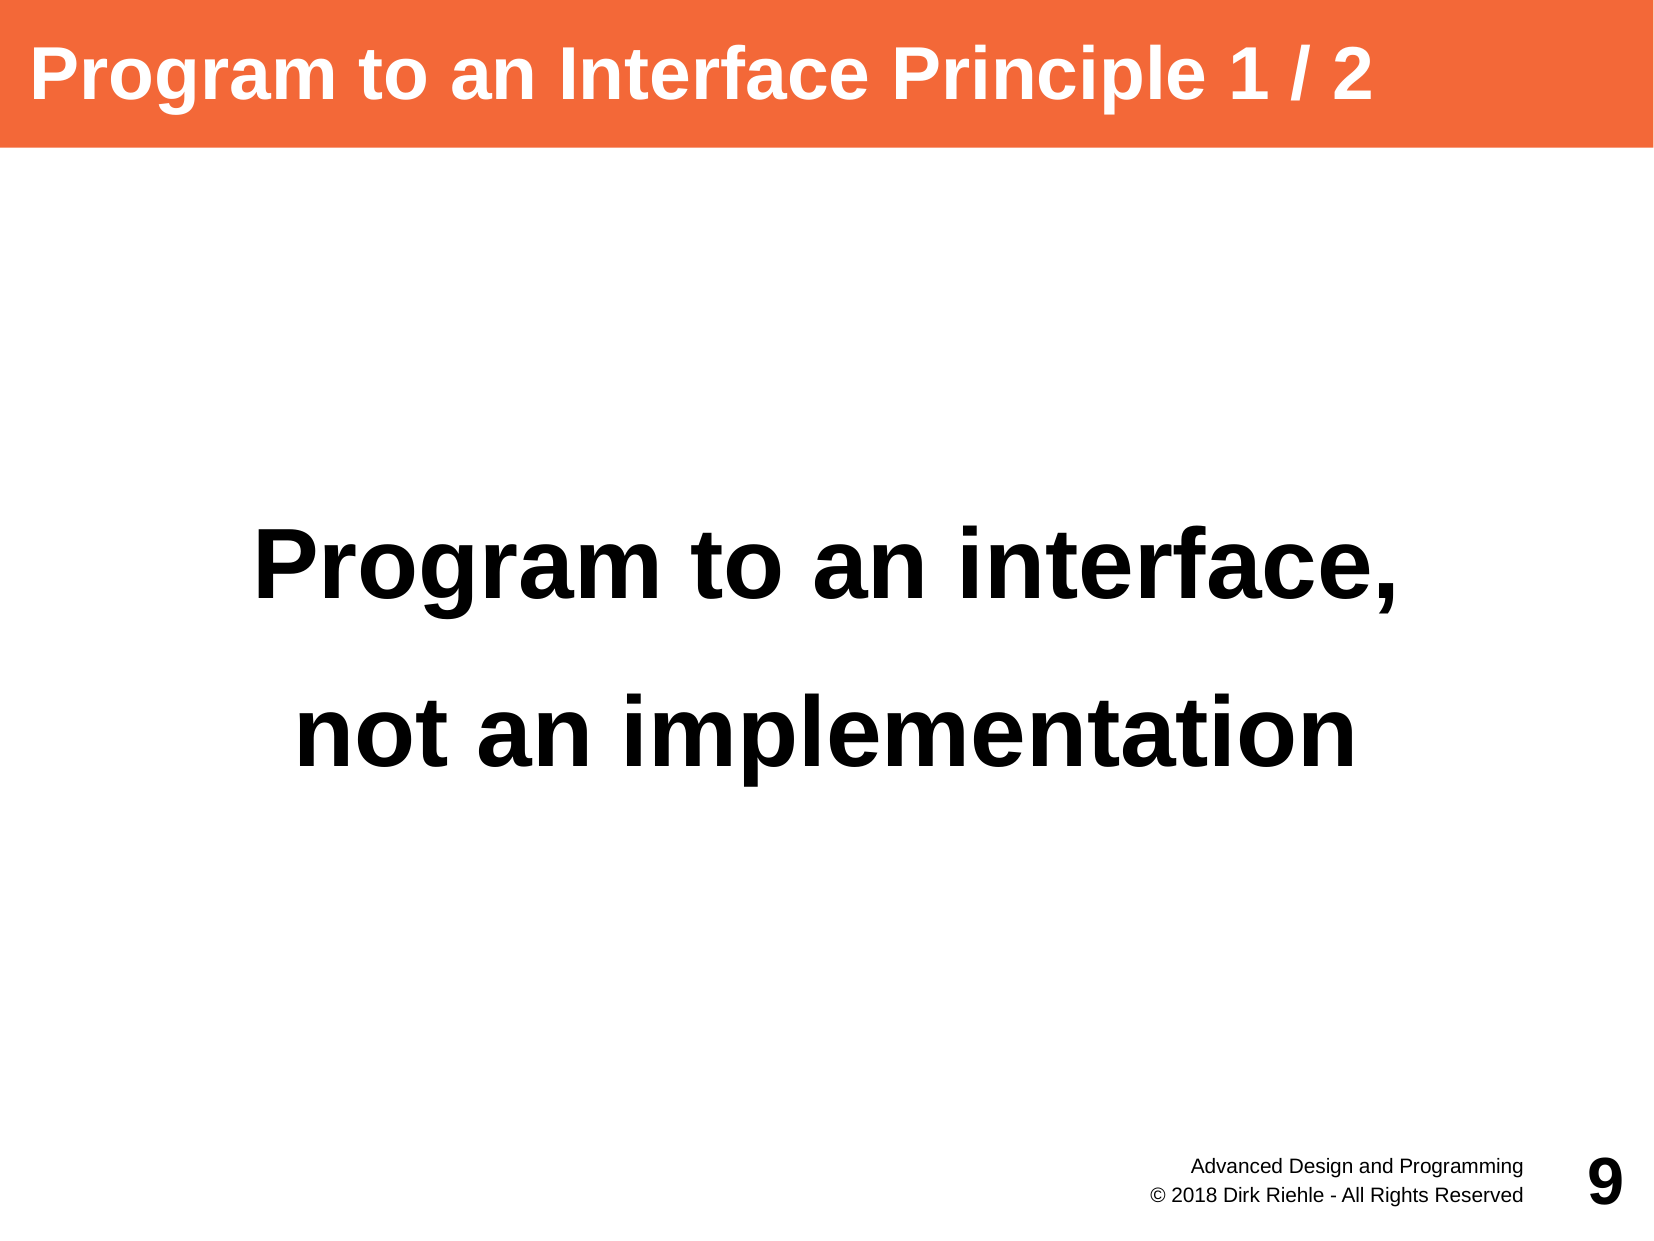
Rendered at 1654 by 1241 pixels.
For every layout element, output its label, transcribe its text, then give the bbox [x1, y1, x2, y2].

subtitle Program to an interface, not an implementation [29, 177, 1625, 1063]
title Program to an Interface Principle 1 / 2 [0, 0, 1654, 148]
